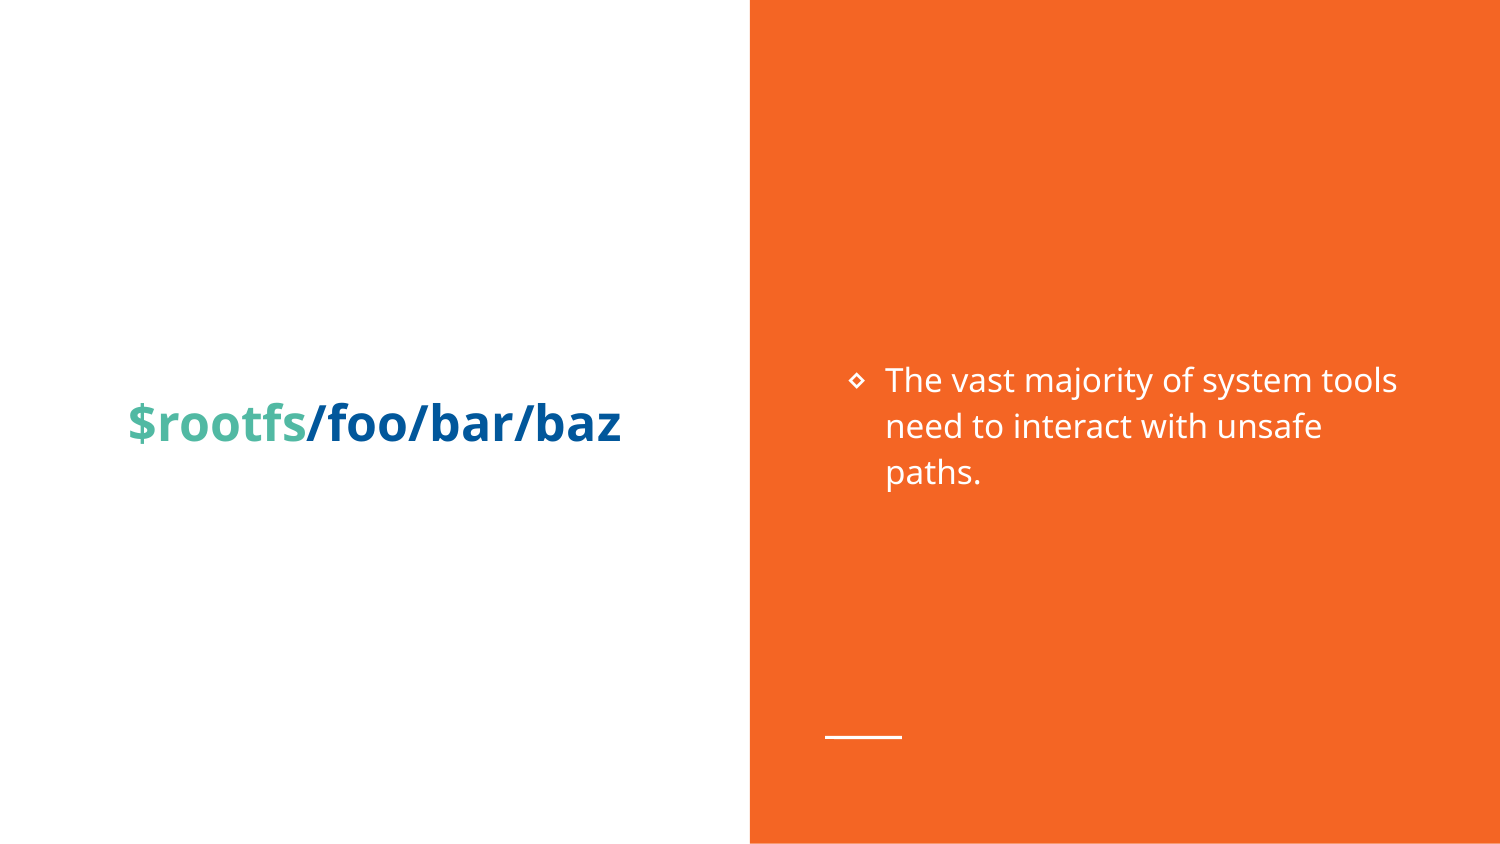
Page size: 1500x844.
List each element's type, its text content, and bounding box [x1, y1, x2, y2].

title $rootfs/foo/bar/baz [43, 313, 708, 530]
list The vast majority of system tools need to interact with unsafe paths. [810, 118, 1440, 725]
